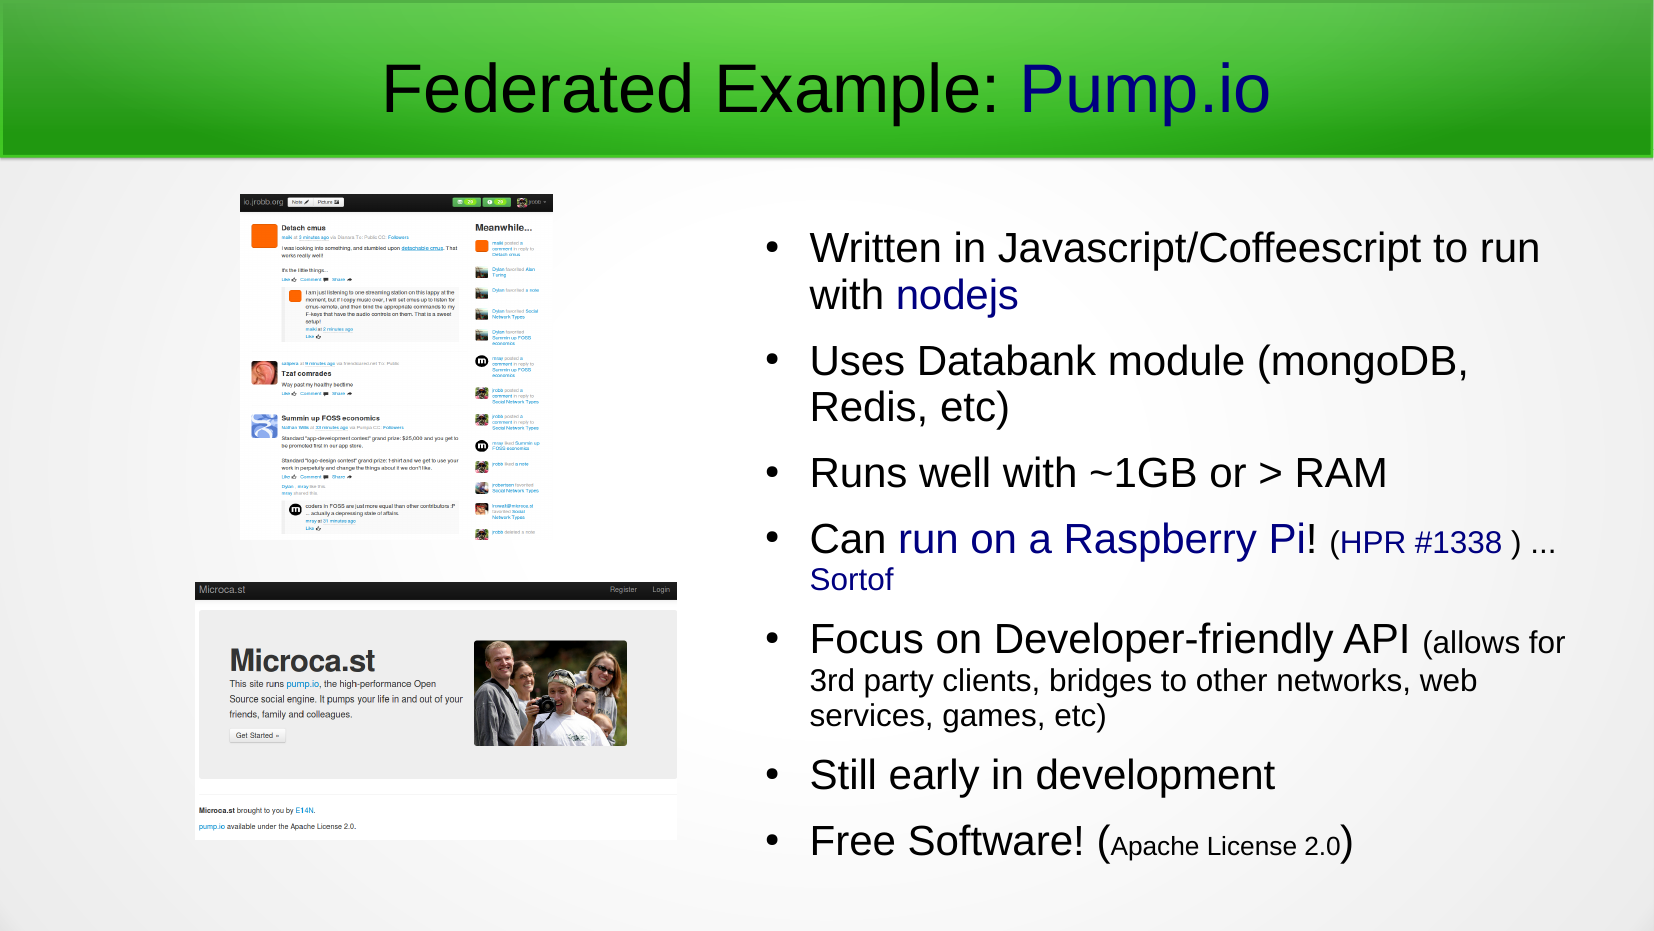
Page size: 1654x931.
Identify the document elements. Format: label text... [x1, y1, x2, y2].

picture [195, 582, 677, 841]
picture [240, 194, 553, 541]
title Federated Example: Pump.io [82, 35, 1571, 142]
list Written in Javascript/Coffeescript to run with nodejs Uses Databank module (mongoDB, Redis, etc) Runs well with ~1GB or > RAM Can run on a Raspberry Pi! (HPR #1338 ) ...Sortof Focus on Developer-friendly API (allows for 3rd party clients, bridges to other networks, web services, games, etc) Still early in development Free Software! (Apache License 2.0) [750, 224, 1572, 871]
